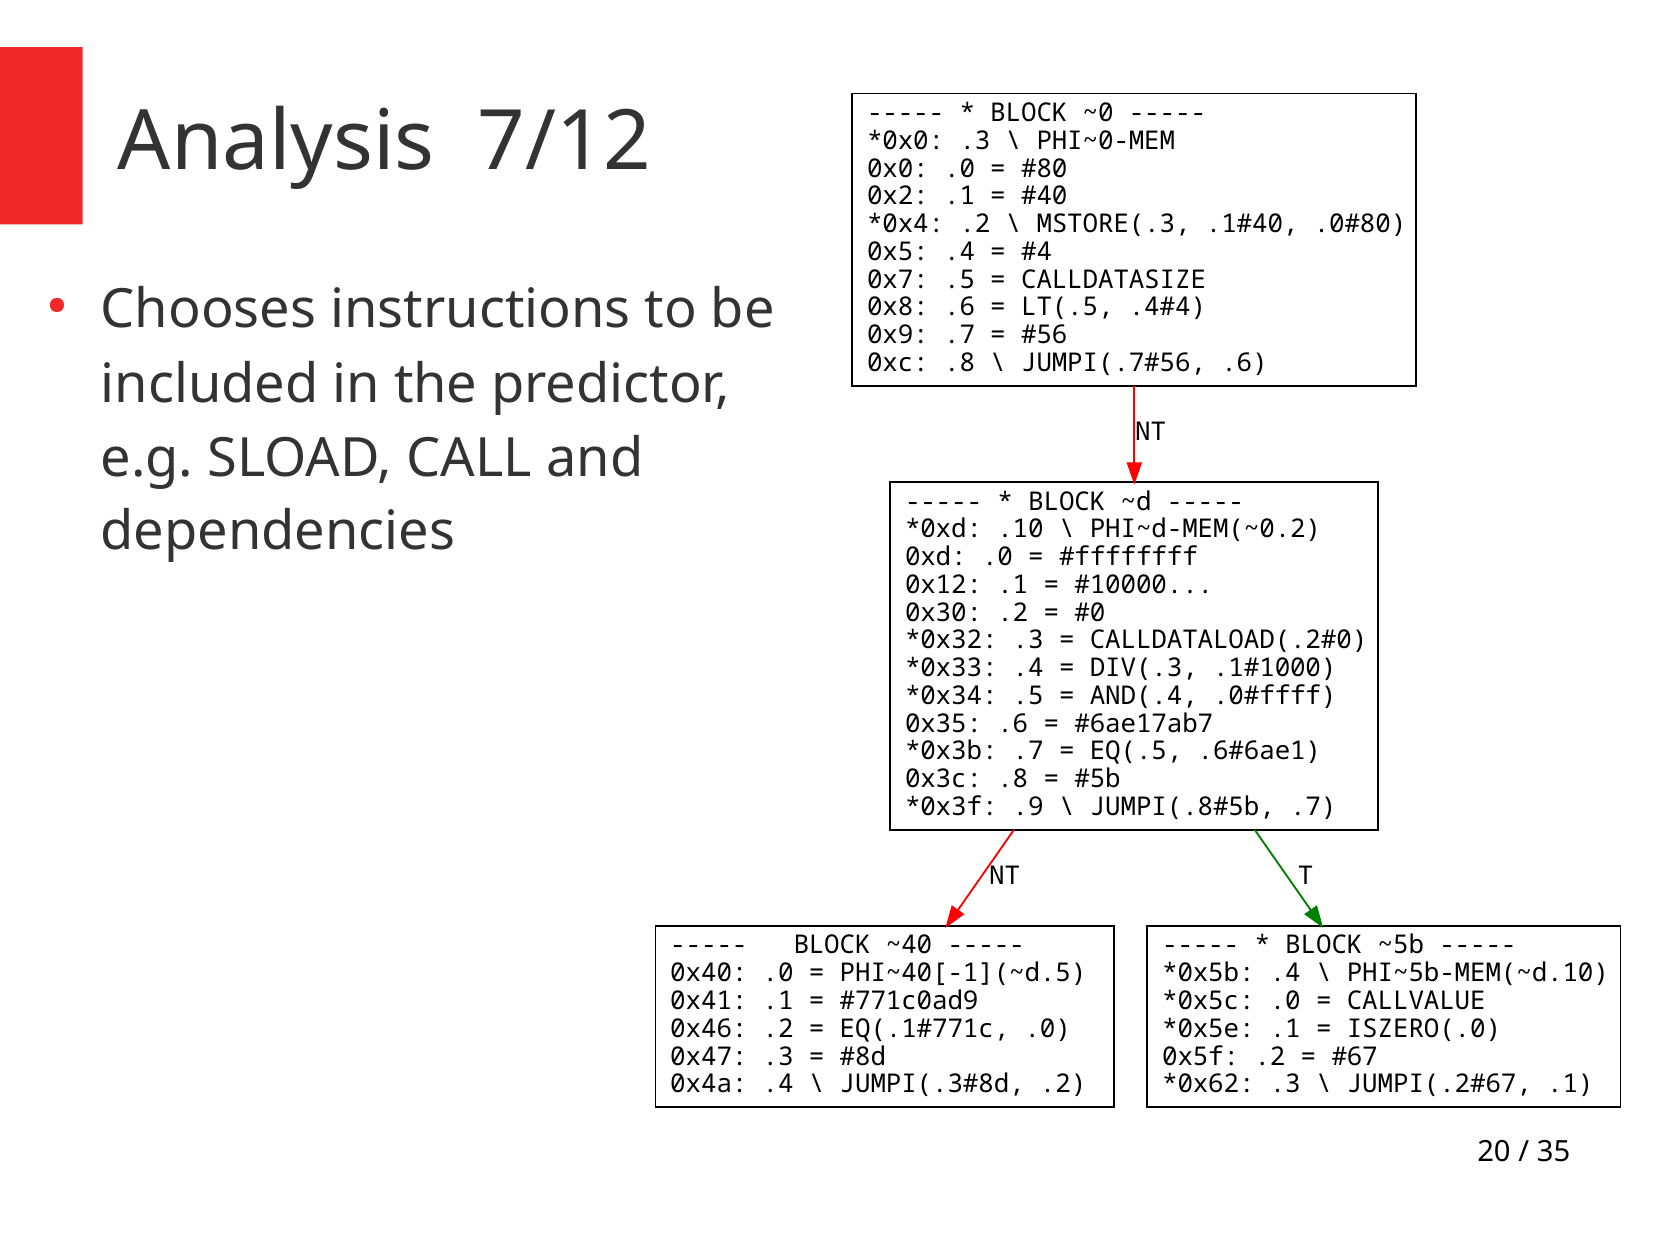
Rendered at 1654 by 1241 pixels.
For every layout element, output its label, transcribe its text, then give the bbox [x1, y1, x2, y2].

list Chooses instructions to be included in the predictor, e.g. SLOAD, CALL and dependencies [29, 270, 647, 796]
picture [647, 84, 1629, 1117]
title Analysis 7/12 [117, 33, 1571, 241]
